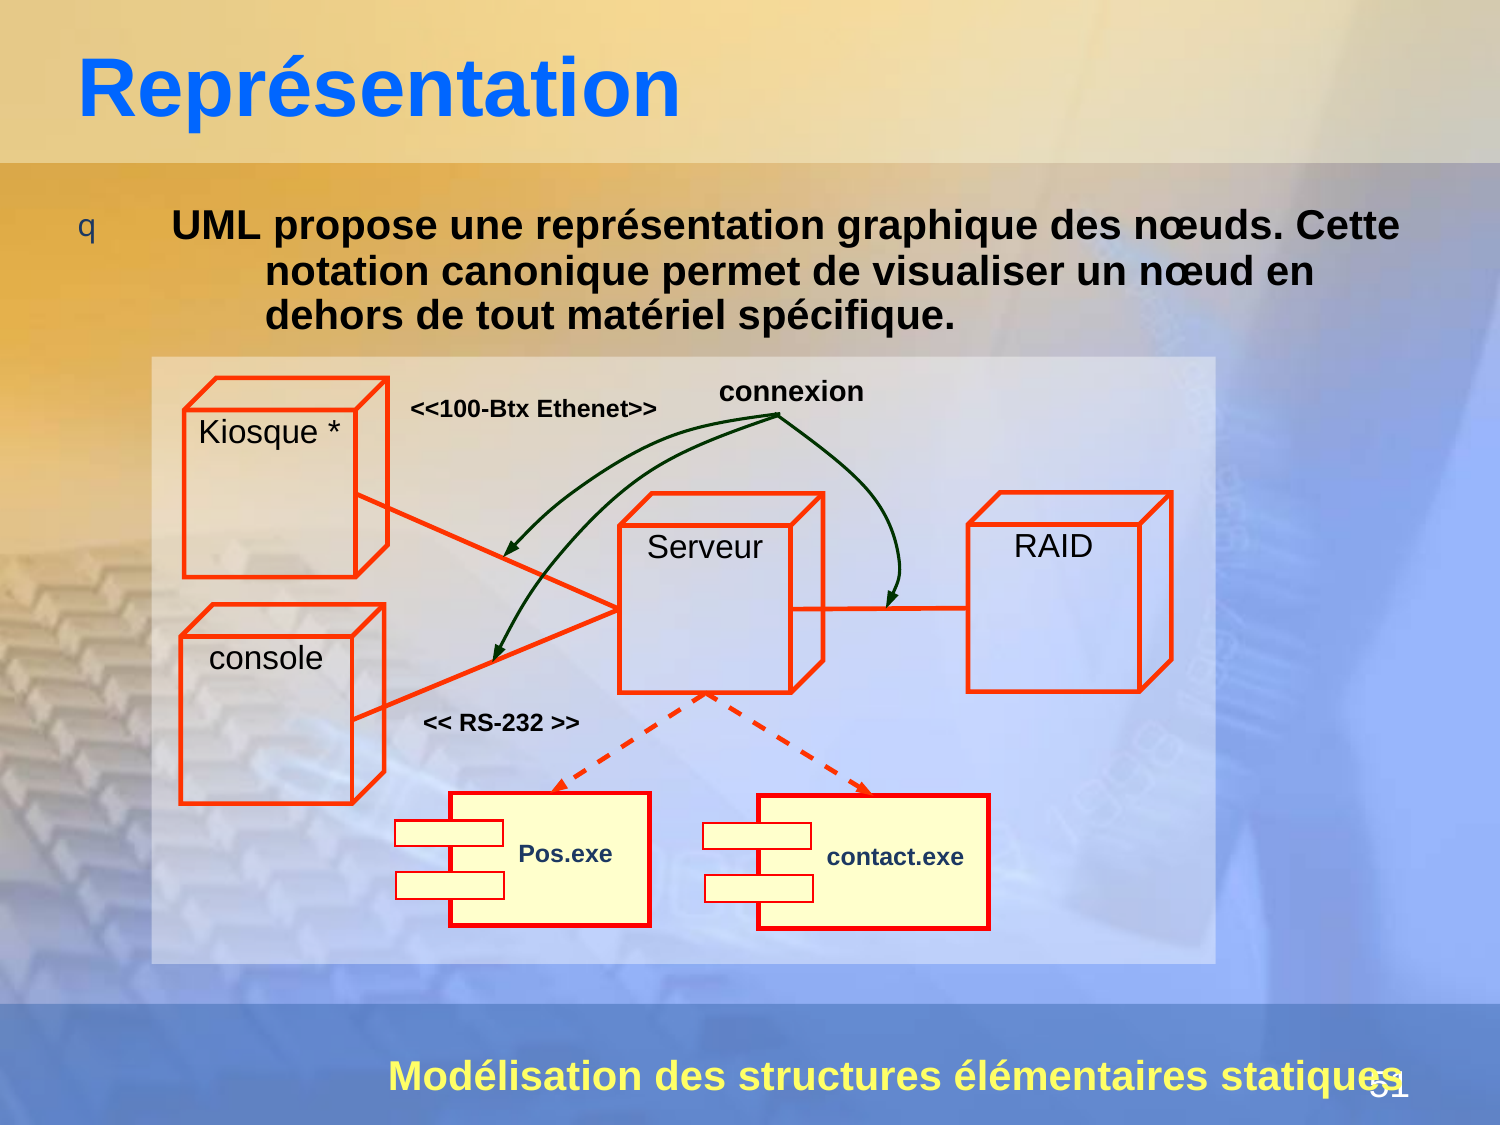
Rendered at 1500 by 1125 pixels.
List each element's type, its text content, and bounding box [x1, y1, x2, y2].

text_box RAID [967, 492, 1172, 692]
text_box <<100-Btx Ethenet>> [410, 392, 658, 422]
text_box connexion [719, 373, 894, 408]
text_box << RS-232 >> [423, 707, 580, 737]
list UML propose une représentation graphique des nœuds. Cette notation canonique permet de visualiser un nœud en dehors de tout matériel spécifique. [62, 196, 1470, 347]
text_box [152, 357, 1216, 964]
text_box Serveur [619, 493, 823, 693]
text_box console [180, 604, 385, 804]
text_box contact.exe [811, 832, 999, 878]
text_box Modélisation des structures élémentaires statiques [388, 1049, 1404, 1099]
text_box Pos.exe [503, 829, 635, 876]
title Représentation [62, 37, 1469, 143]
text_box Kiosque * [184, 377, 388, 578]
